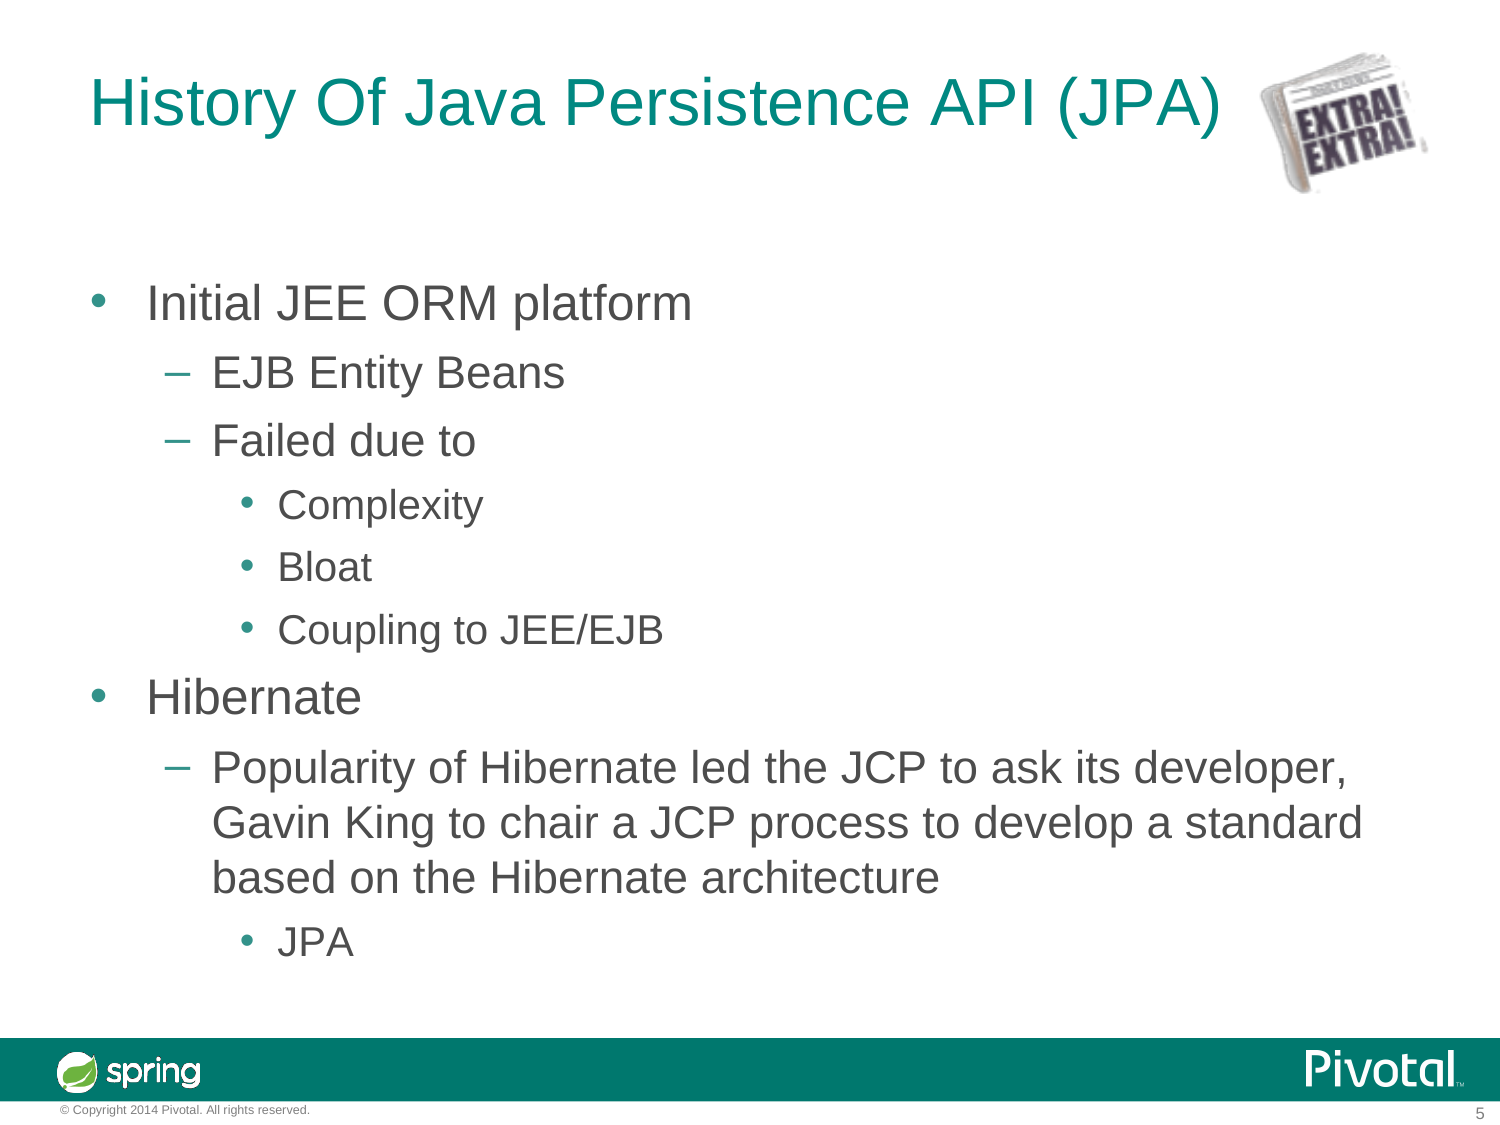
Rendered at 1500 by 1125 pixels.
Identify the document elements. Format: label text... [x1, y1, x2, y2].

picture [1306, 1050, 1464, 1087]
picture [1252, 45, 1441, 196]
list Initial JEE ORM platform EJB Entity Beans Failed due to Complexity Bloat Coupling to JEE/EJB Hibernate Popularity of Hibernate led the JCP to ask its developer, Gavin King to chair a JCP process to develop a standard based on the Hibernate architecture JPA [75, 262, 1426, 1006]
title History Of Java Persistence API (JPA) [75, 45, 1426, 233]
picture [32, 1041, 210, 1103]
